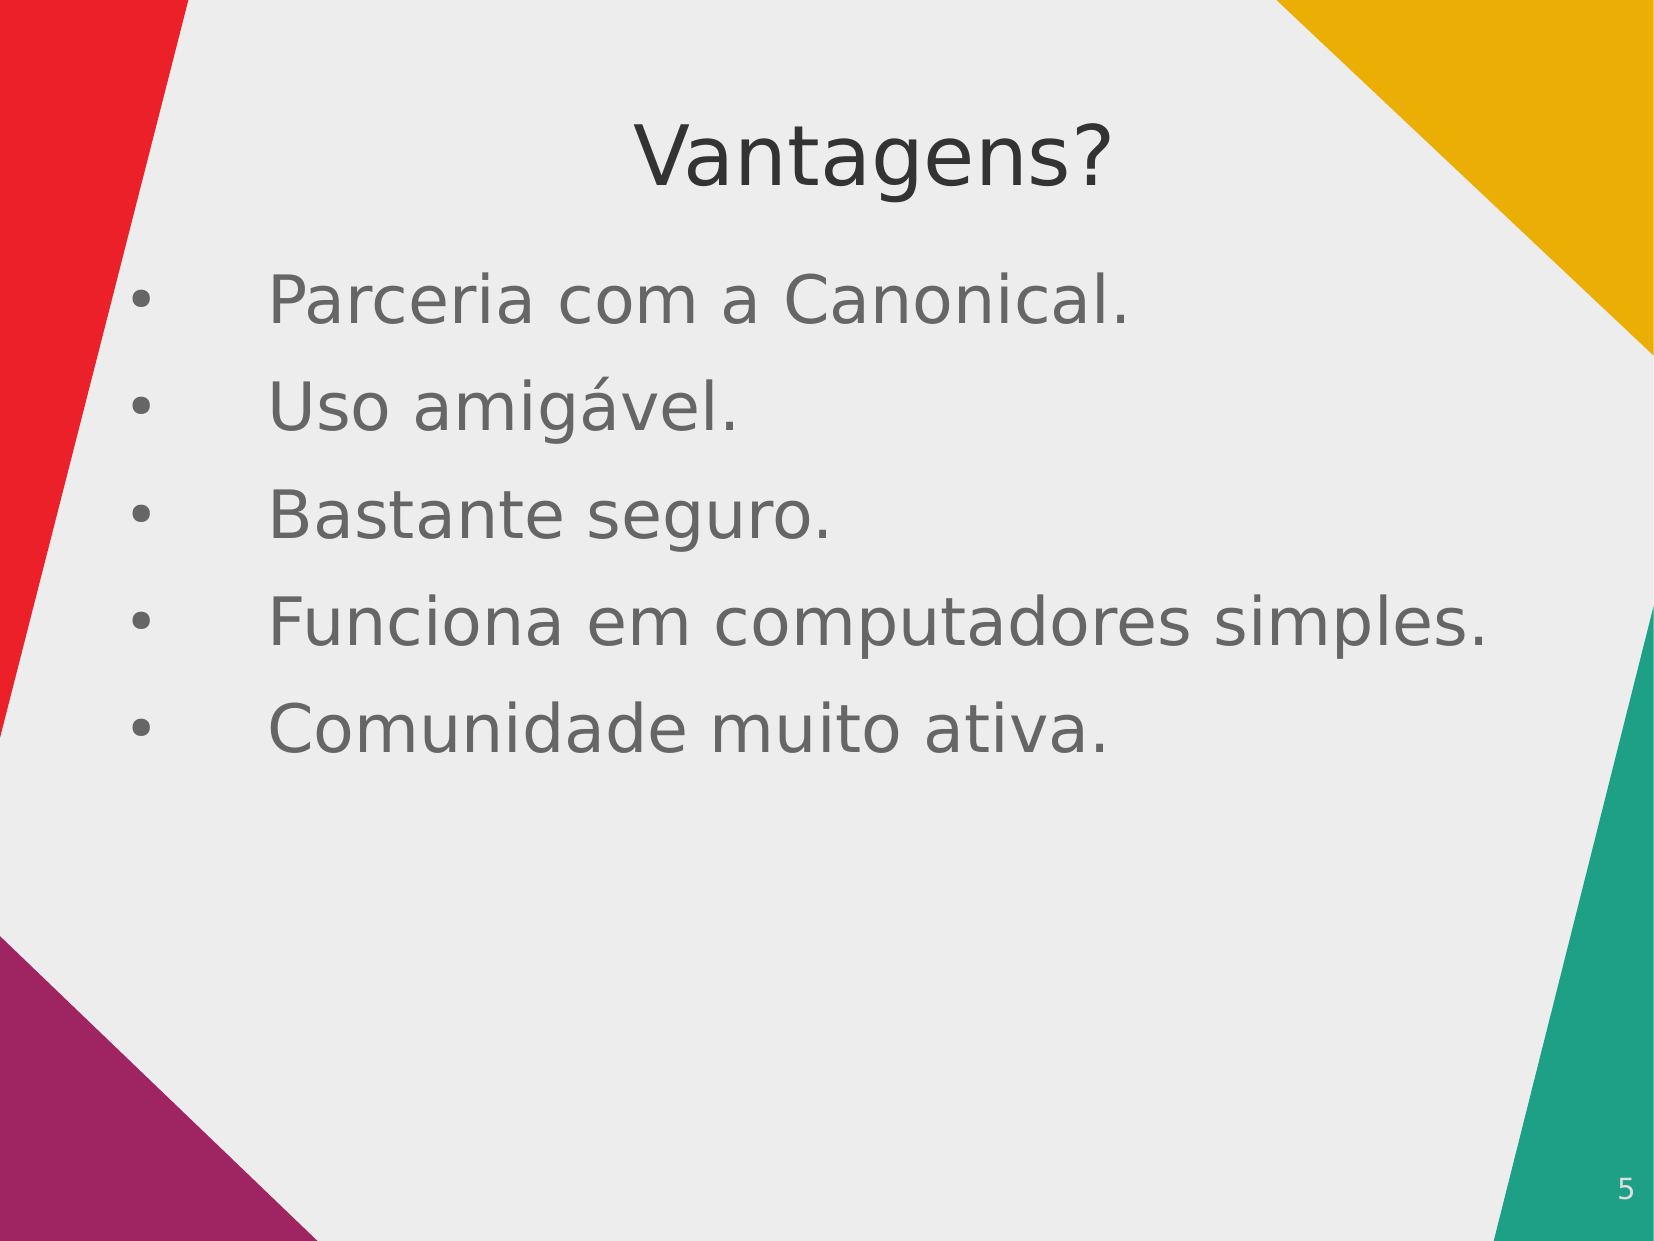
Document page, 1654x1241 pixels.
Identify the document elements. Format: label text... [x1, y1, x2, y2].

title Vantagens? [162, 58, 1587, 256]
list Parceria com a Canonical. Uso amigável. Bastante seguro. Funciona em computadores simples. Comunidade muito ativa. [111, 261, 1536, 993]
